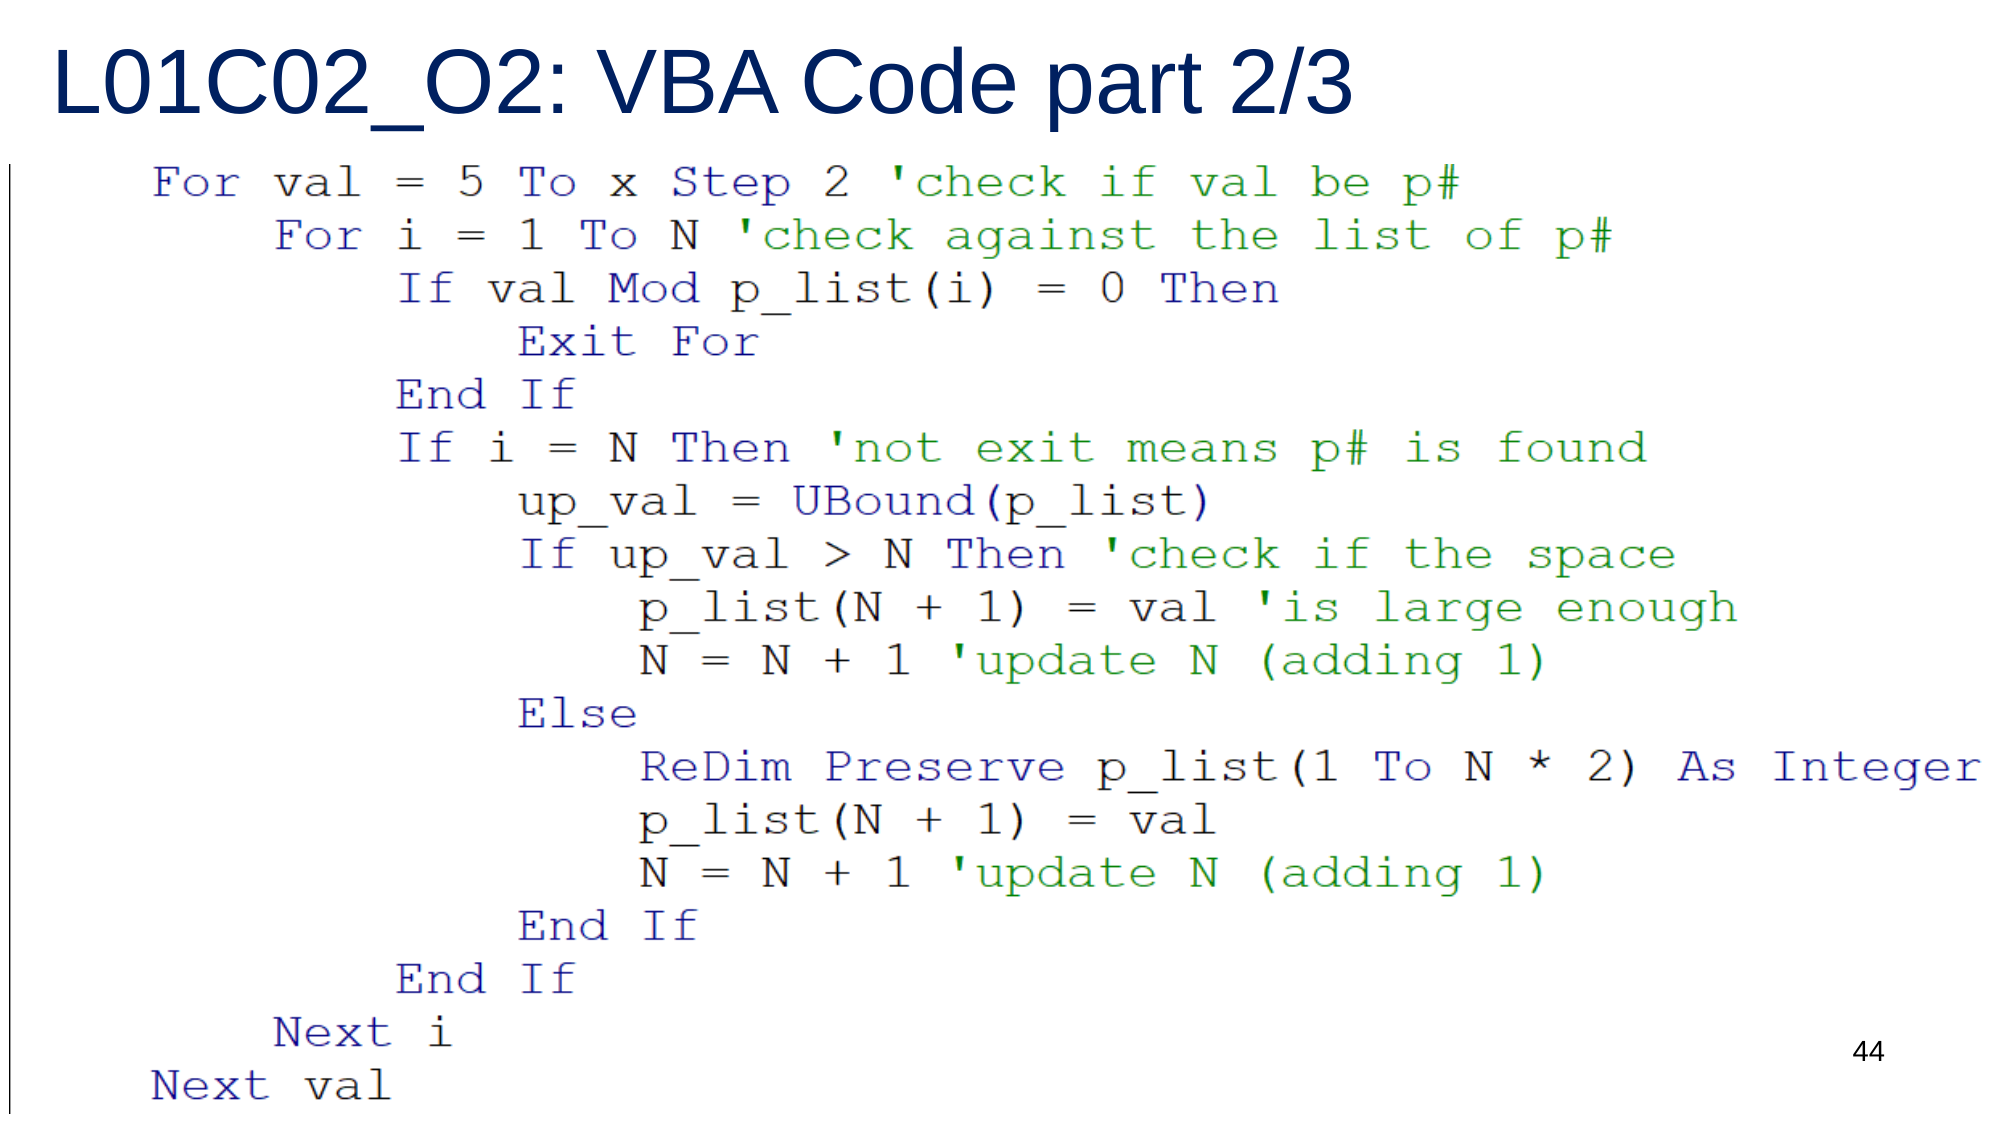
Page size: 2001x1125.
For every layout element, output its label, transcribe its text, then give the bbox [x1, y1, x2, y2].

title L01C02_O2: VBA Code part 2/3 [36, 28, 1968, 126]
slide_number <number> [1433, 1024, 1900, 1103]
picture [9, 164, 1993, 1114]
